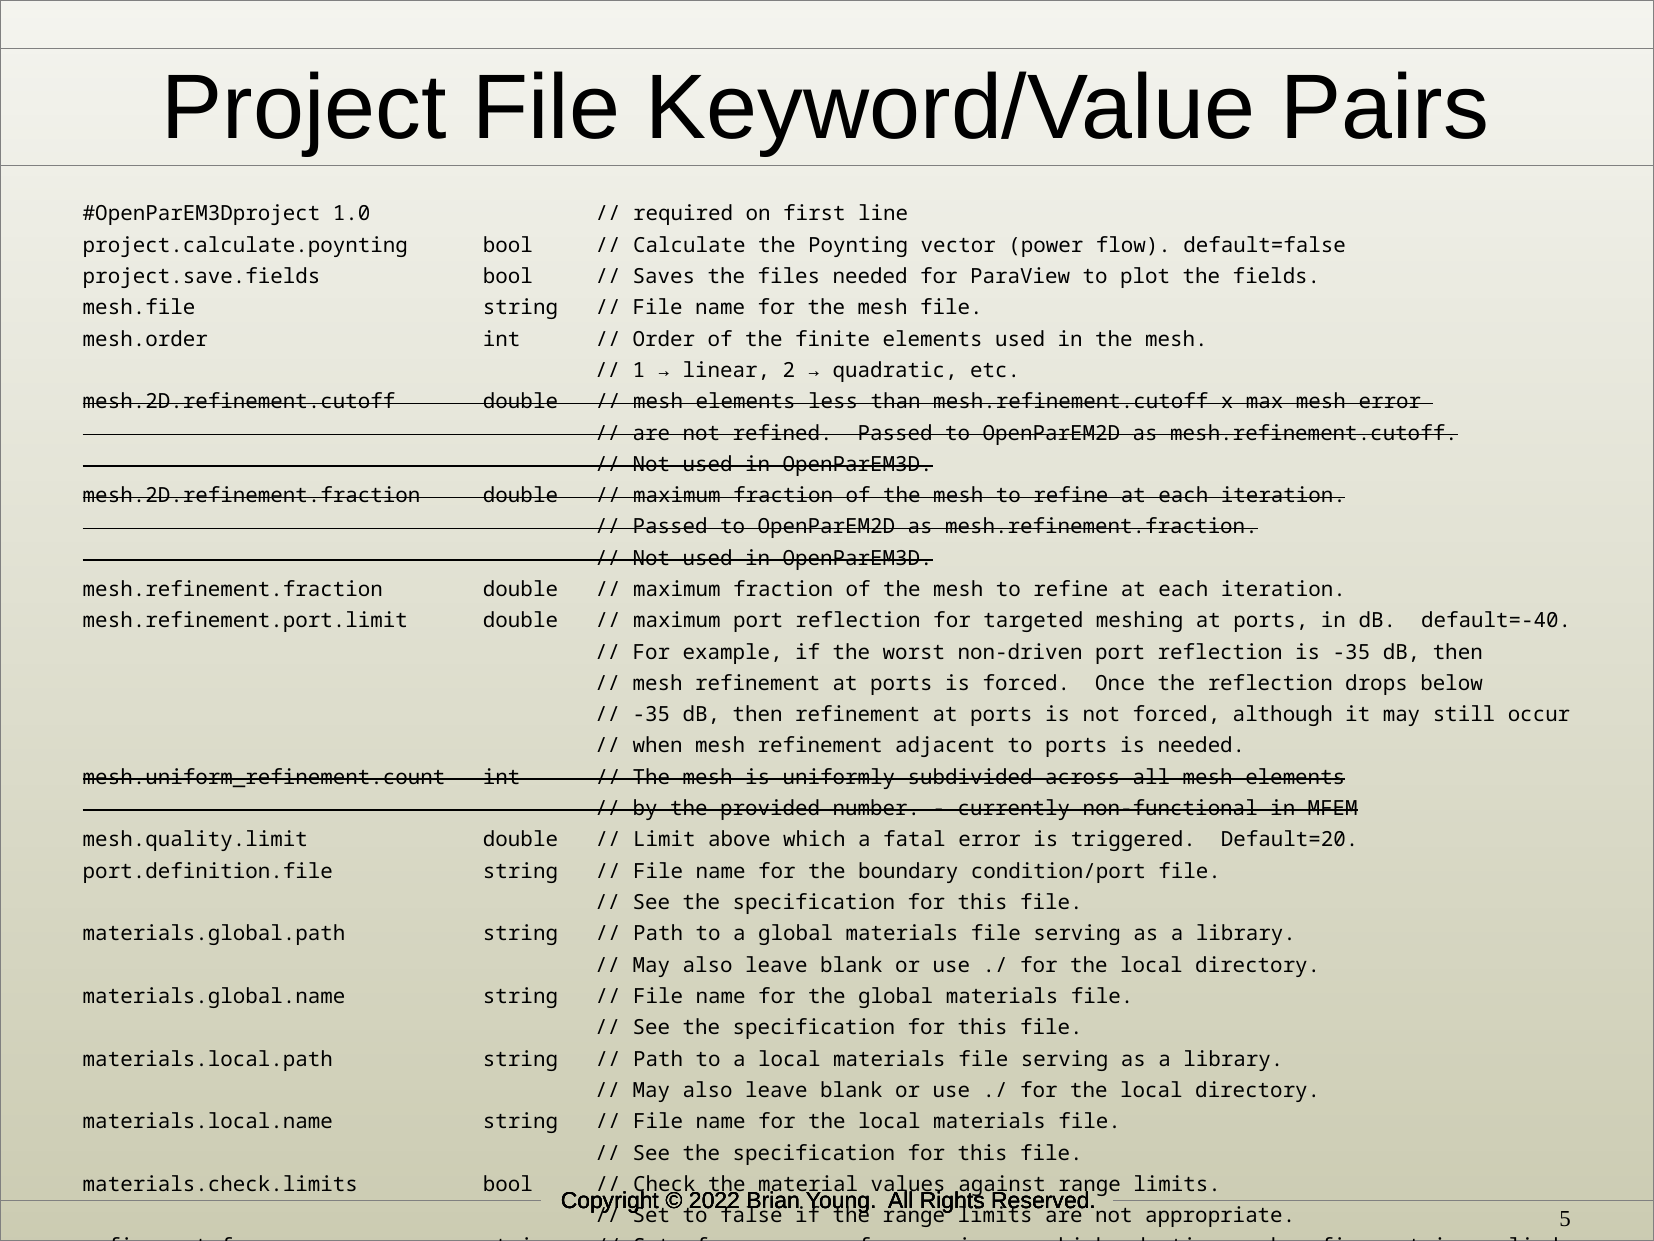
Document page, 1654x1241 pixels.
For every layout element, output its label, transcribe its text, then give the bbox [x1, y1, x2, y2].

list #OpenParEM3Dproject 1.0 // required on first line project.calculate.poynting bool // Calculate the Poynting vector (power flow). default=false project.save.fields bool // Saves the files needed for ParaView to plot the fields. mesh.file string // File name for the mesh file. mesh.order int // Order of the finite elements used in the mesh. // 1 → linear, 2 → quadratic, etc. mesh.2D.refinement.cutoff double // mesh elements less than mesh.refinement.cutoff x max mesh error // are not refined. Passed to OpenParEM2D as mesh.refinement.cutoff. // Not used in OpenParEM3D. mesh.2D.refinement.fraction double // maximum fraction of the mesh to refine at each iteration. // Passed to OpenParEM2D as mesh.refinement.fraction. // Not used in OpenParEM3D. mesh.refinement.fraction double // maximum fraction of the mesh to refine at each iteration. mesh.refinement.port.limit double // maximum port reflection for targeted meshing at ports, in dB. default=-40. // For example, if the worst non-driven port reflection is -35 dB, then // mesh refinement at ports is forced. Once the reflection drops below // -35 dB, then refinement at ports is not forced, although it may still occur // when mesh refinement adjacent to ports is needed. mesh.uniform_refinement.count int // The mesh is uniformly subdivided across all mesh elements // by the provided number. - currently non-functional in MFEM mesh.quality.limit double // Limit above which a fatal error is triggered. Default=20. port.definition.file string // File name for the boundary condition/port file. // See the specification for this file. materials.global.path string // Path to a global materials file serving as a library. // May also leave blank or use ./ for the local directory. materials.global.name string // File name for the global materials file. // See the specification for this file. materials.local.path string // Path to a local materials file serving as a library. // May also leave blank or use ./ for the local directory. materials.local.name string // File name for the local materials file. // See the specification for this file. materials.check.limits bool // Check the material values against range limits. // Set to false if the range limits are not appropriate. refinement.frequency string // Sets frequency or frequencies on which adaptive mesh refinement is applied. // Options: // none - refine at no frequencies and simulate with the initial mesh // all - refine at each frequency starting from the initial mesh. // Note that this is generally not a good idea because it // induces variability in a frequency sweep. // high - refine at the highest frequency then simulate at all // frequencies with that mesh // low - refine at the lowest frequency then simulate at all // frequencies with that mesh // highlow - refine at the highest then lowest frequencies then simulate // at all frequencies with that mesh // lowhigh - refine at the lowest then highest frequencies then simulate // at all frequencies with that mesh // plan - refine at the frequencies marked in the frequency plan then // simulate at all frequencies with that mesh. Refinement occurs // in the frequency order in which the frequencies are found. [82, 198, 1571, 1241]
title Project File Keyword/Value Pairs [82, 49, 1571, 166]
